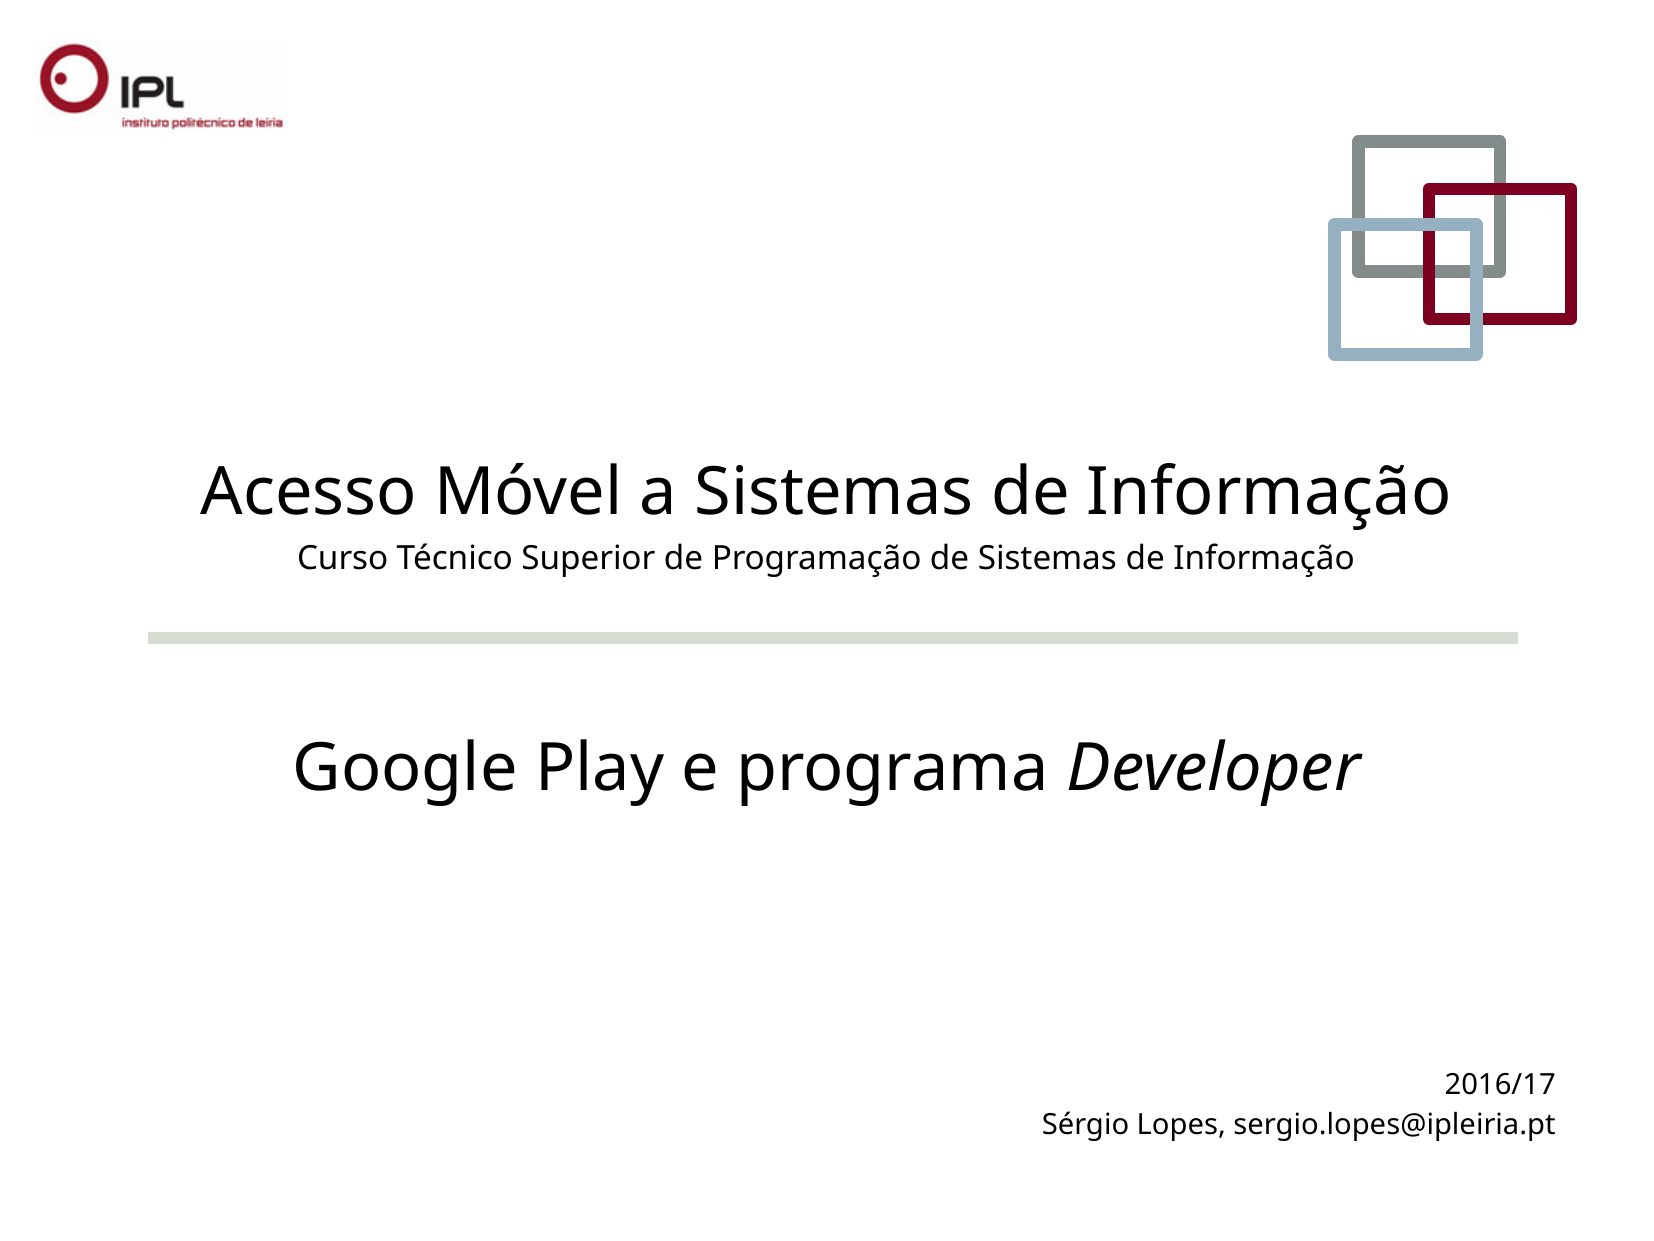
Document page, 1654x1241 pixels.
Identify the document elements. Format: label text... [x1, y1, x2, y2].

subtitle Acesso Móvel a Sistemas de Informação Curso Técnico Superior de Programação de Sistemas de Informação [183, 372, 1471, 632]
picture [35, 41, 291, 133]
text_box Google Play e programa Developer [183, 649, 1471, 880]
subtitle Acesso Móvel a Sistemas de Informação Curso Técnico Superior de Programação de Sistemas de Informação [183, 644, 1471, 649]
text_box 2016/17 Sérgio Lopes, sergio.lopes@ipleiria.pt [933, 1055, 1571, 1151]
